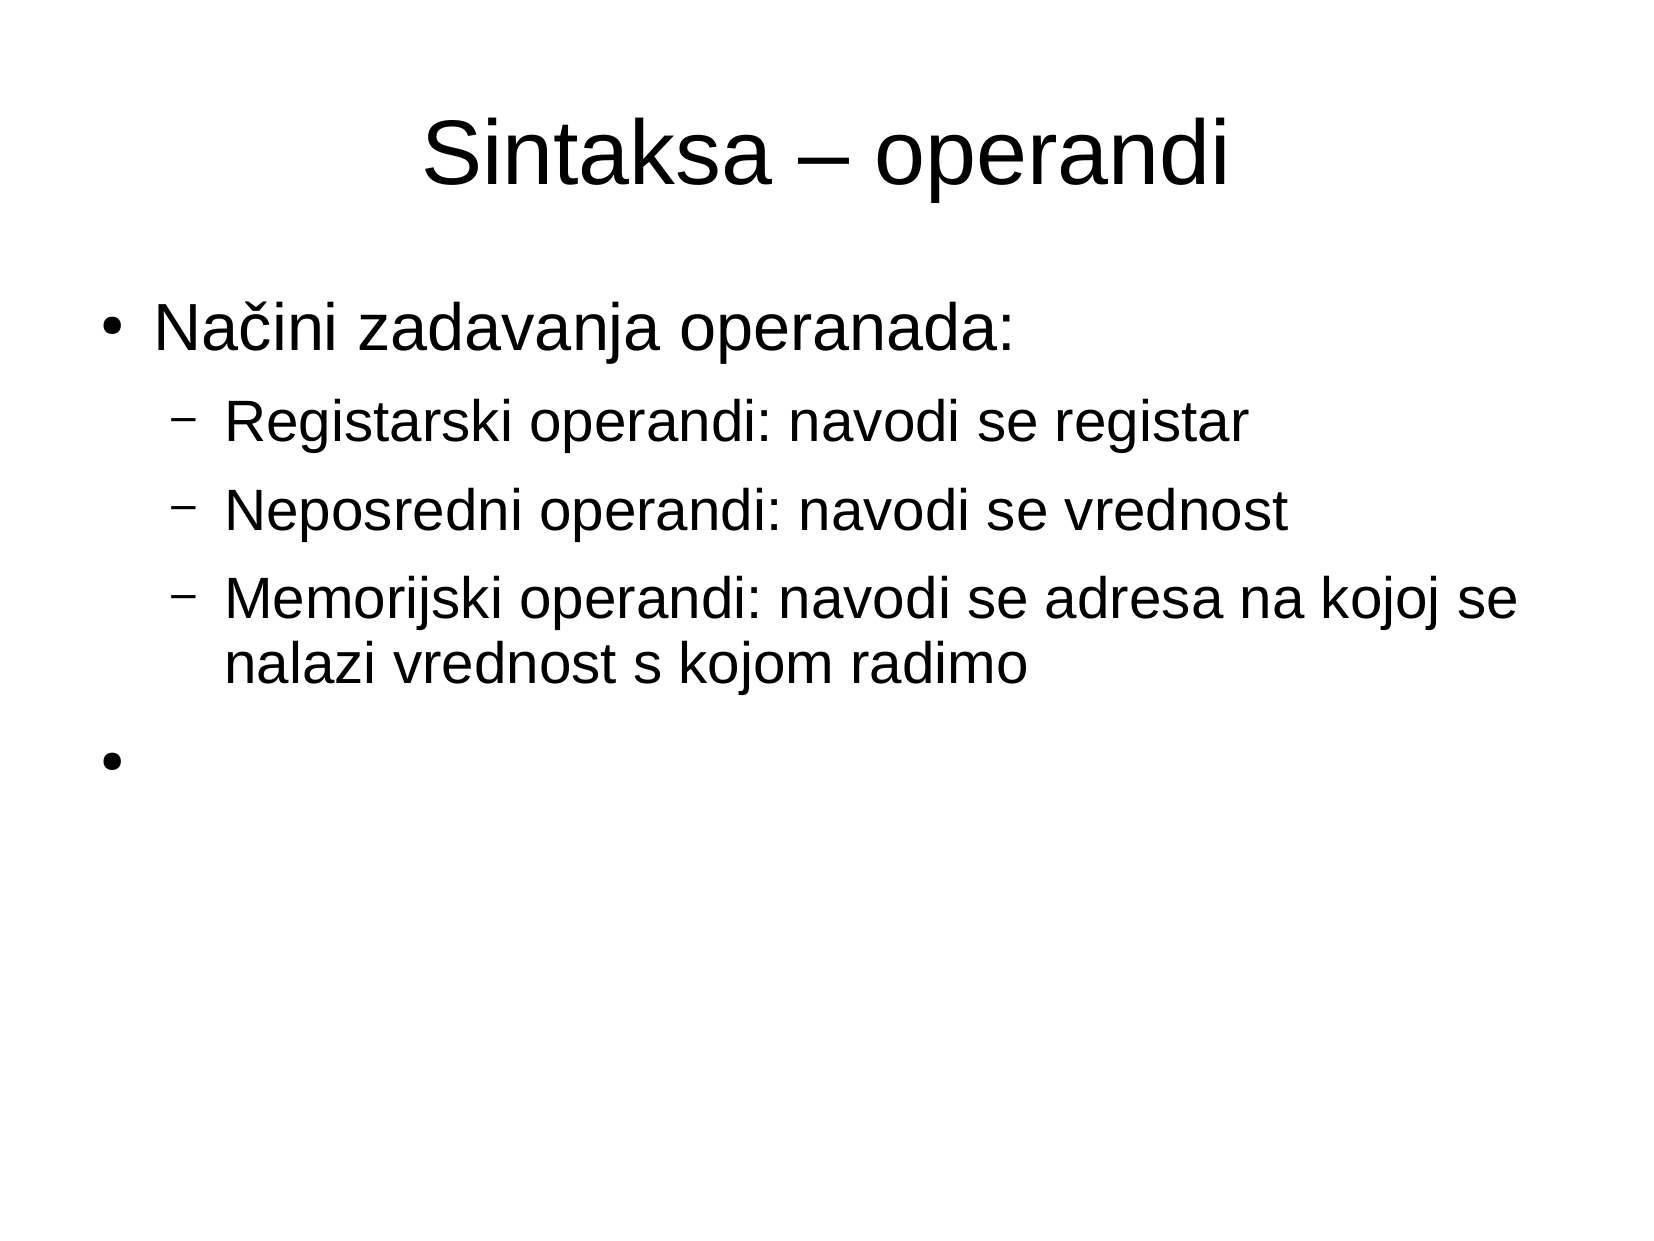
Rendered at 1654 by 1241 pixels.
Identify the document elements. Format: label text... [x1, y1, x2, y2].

list Načini zadavanja operanada: Registarski operandi: navodi se registar Neposredni operandi: navodi se vrednost Memorijski operandi: navodi se adresa na kojoj se nalazi vrednost s kojom radimo [82, 290, 1571, 1010]
title Sintaksa – operandi [82, 49, 1571, 257]
